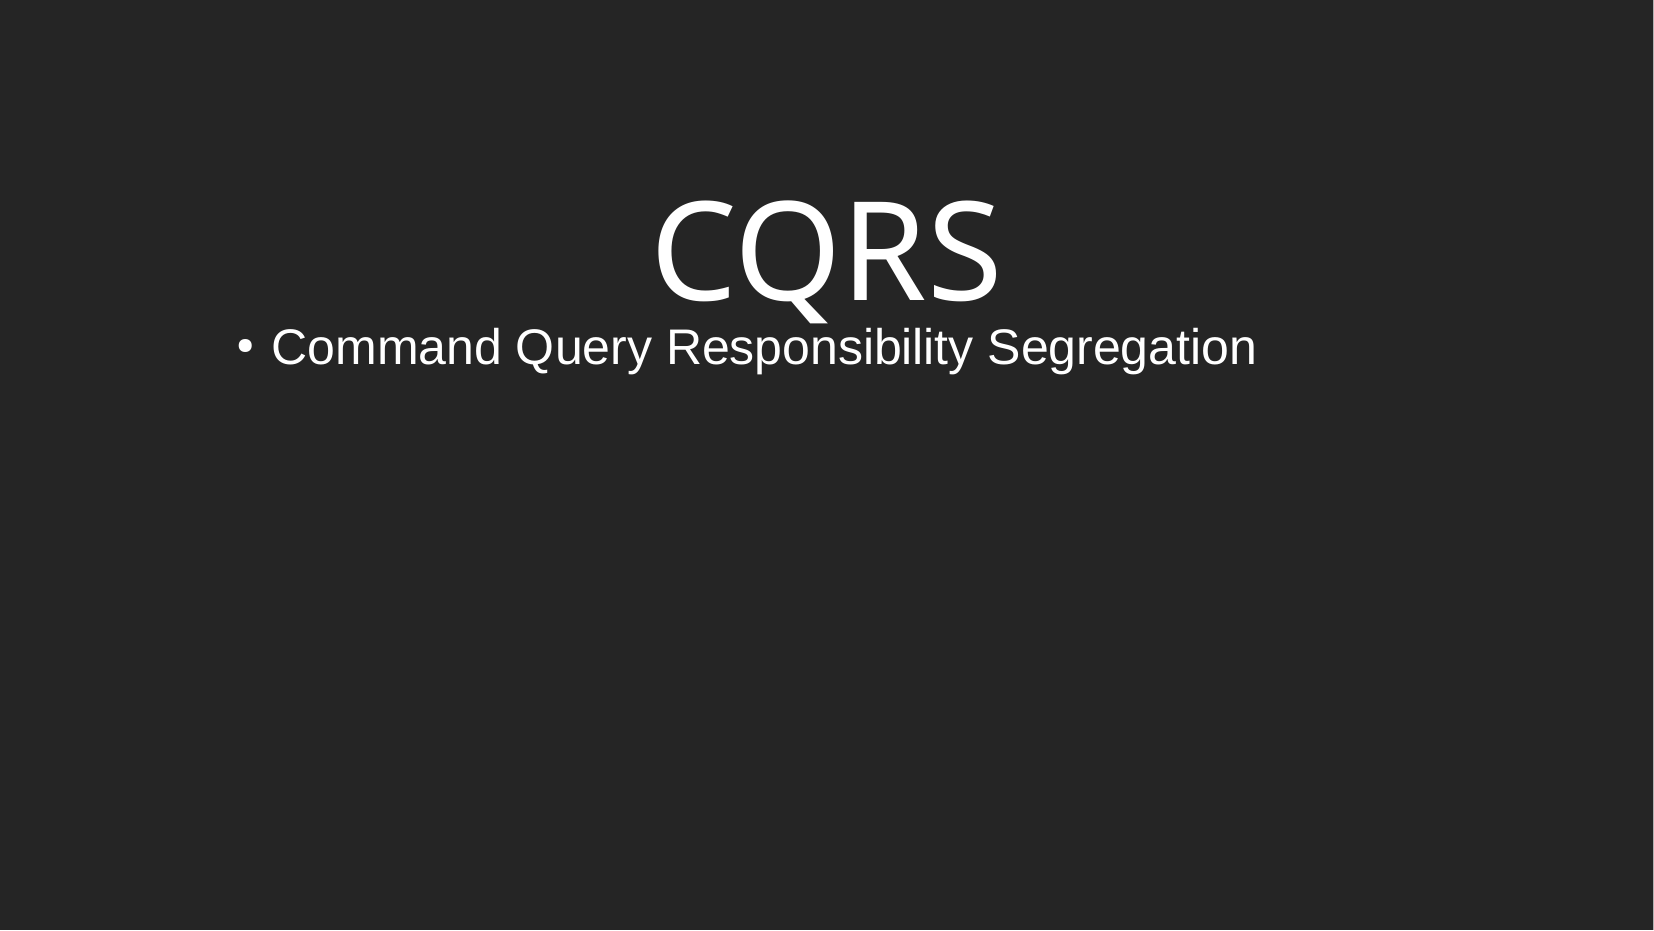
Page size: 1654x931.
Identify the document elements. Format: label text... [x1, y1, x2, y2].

text_box Command Query Responsibility Segregation [236, 271, 1418, 646]
title CQRS [82, 140, 1571, 355]
